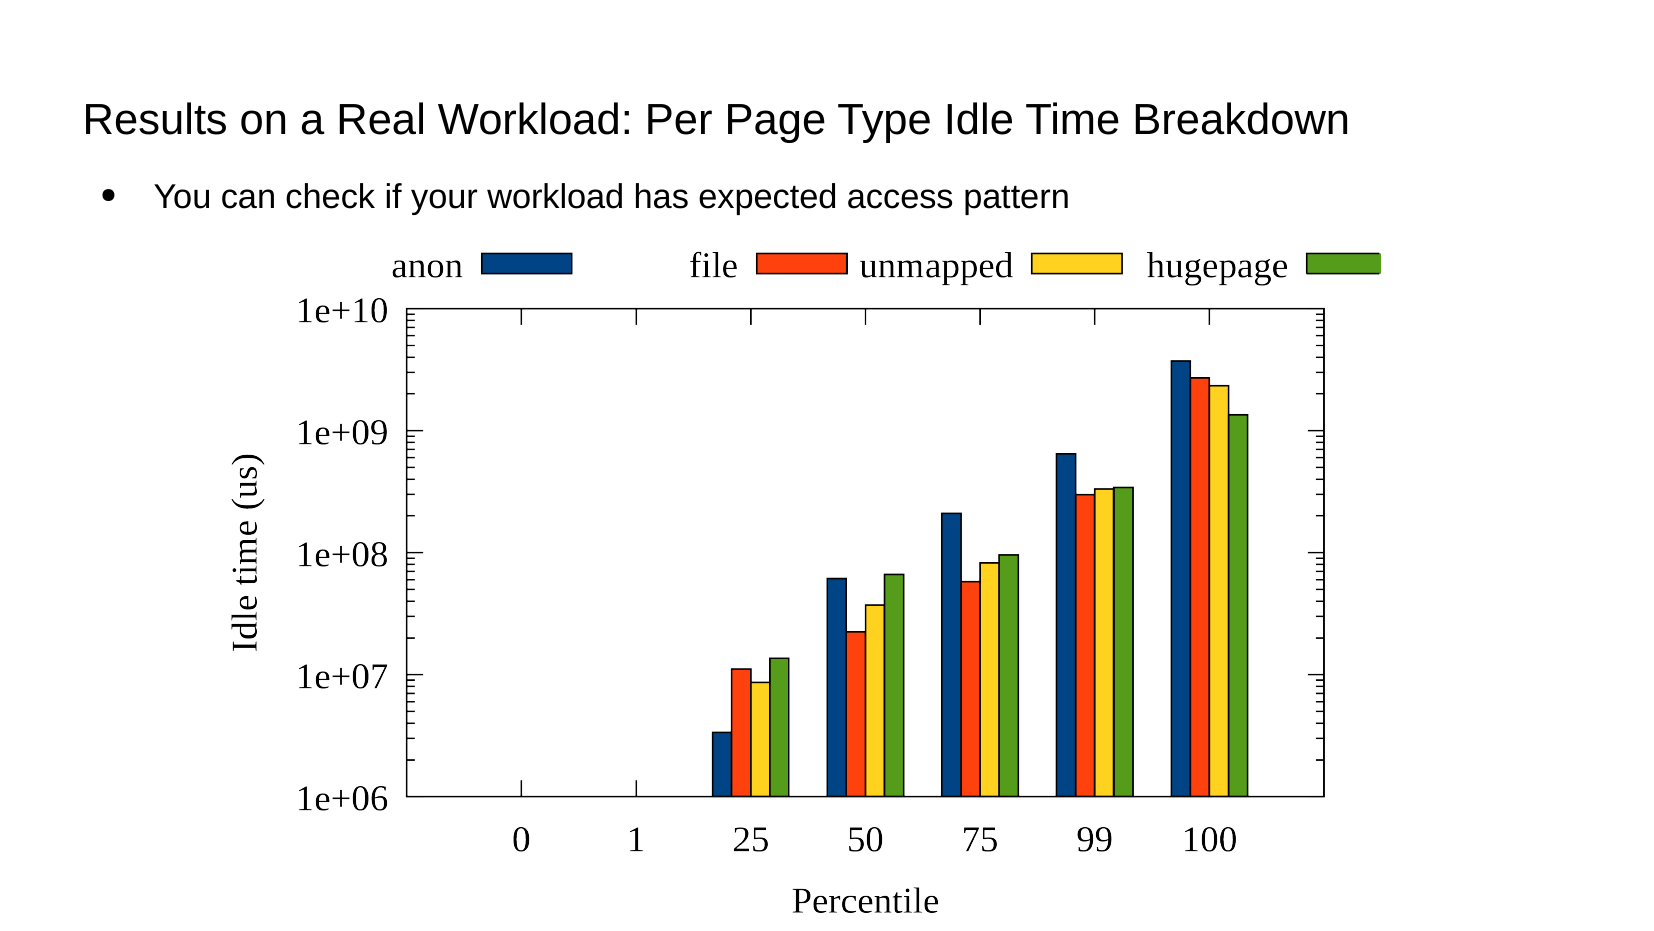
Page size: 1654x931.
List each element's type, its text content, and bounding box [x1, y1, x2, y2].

picture [207, 225, 1381, 930]
title Results on a Real Workload: Per Page Type Idle Time Breakdown [82, 81, 1571, 157]
list You can check if your workload has expected access pattern [82, 177, 1571, 833]
